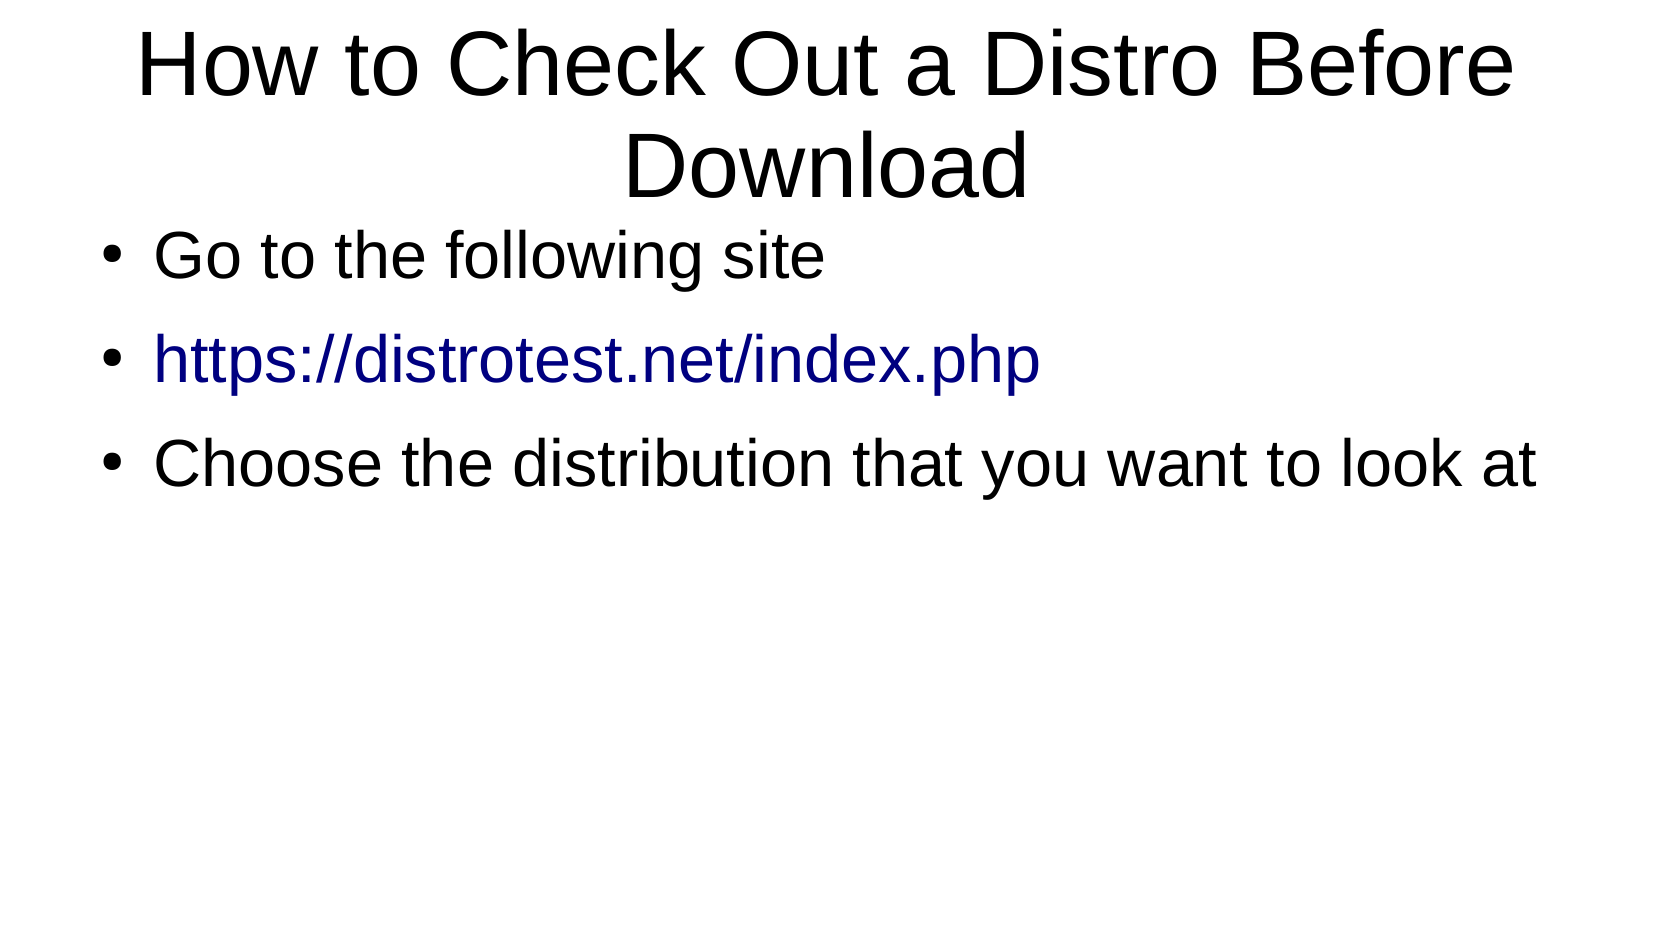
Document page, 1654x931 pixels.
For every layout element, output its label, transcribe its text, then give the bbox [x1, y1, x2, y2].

list Go to the following site https://distrotest.net/index.php Choose the distribution that you want to look at [82, 217, 1571, 758]
title How to Check Out a Distro Before Download [82, 12, 1571, 217]
